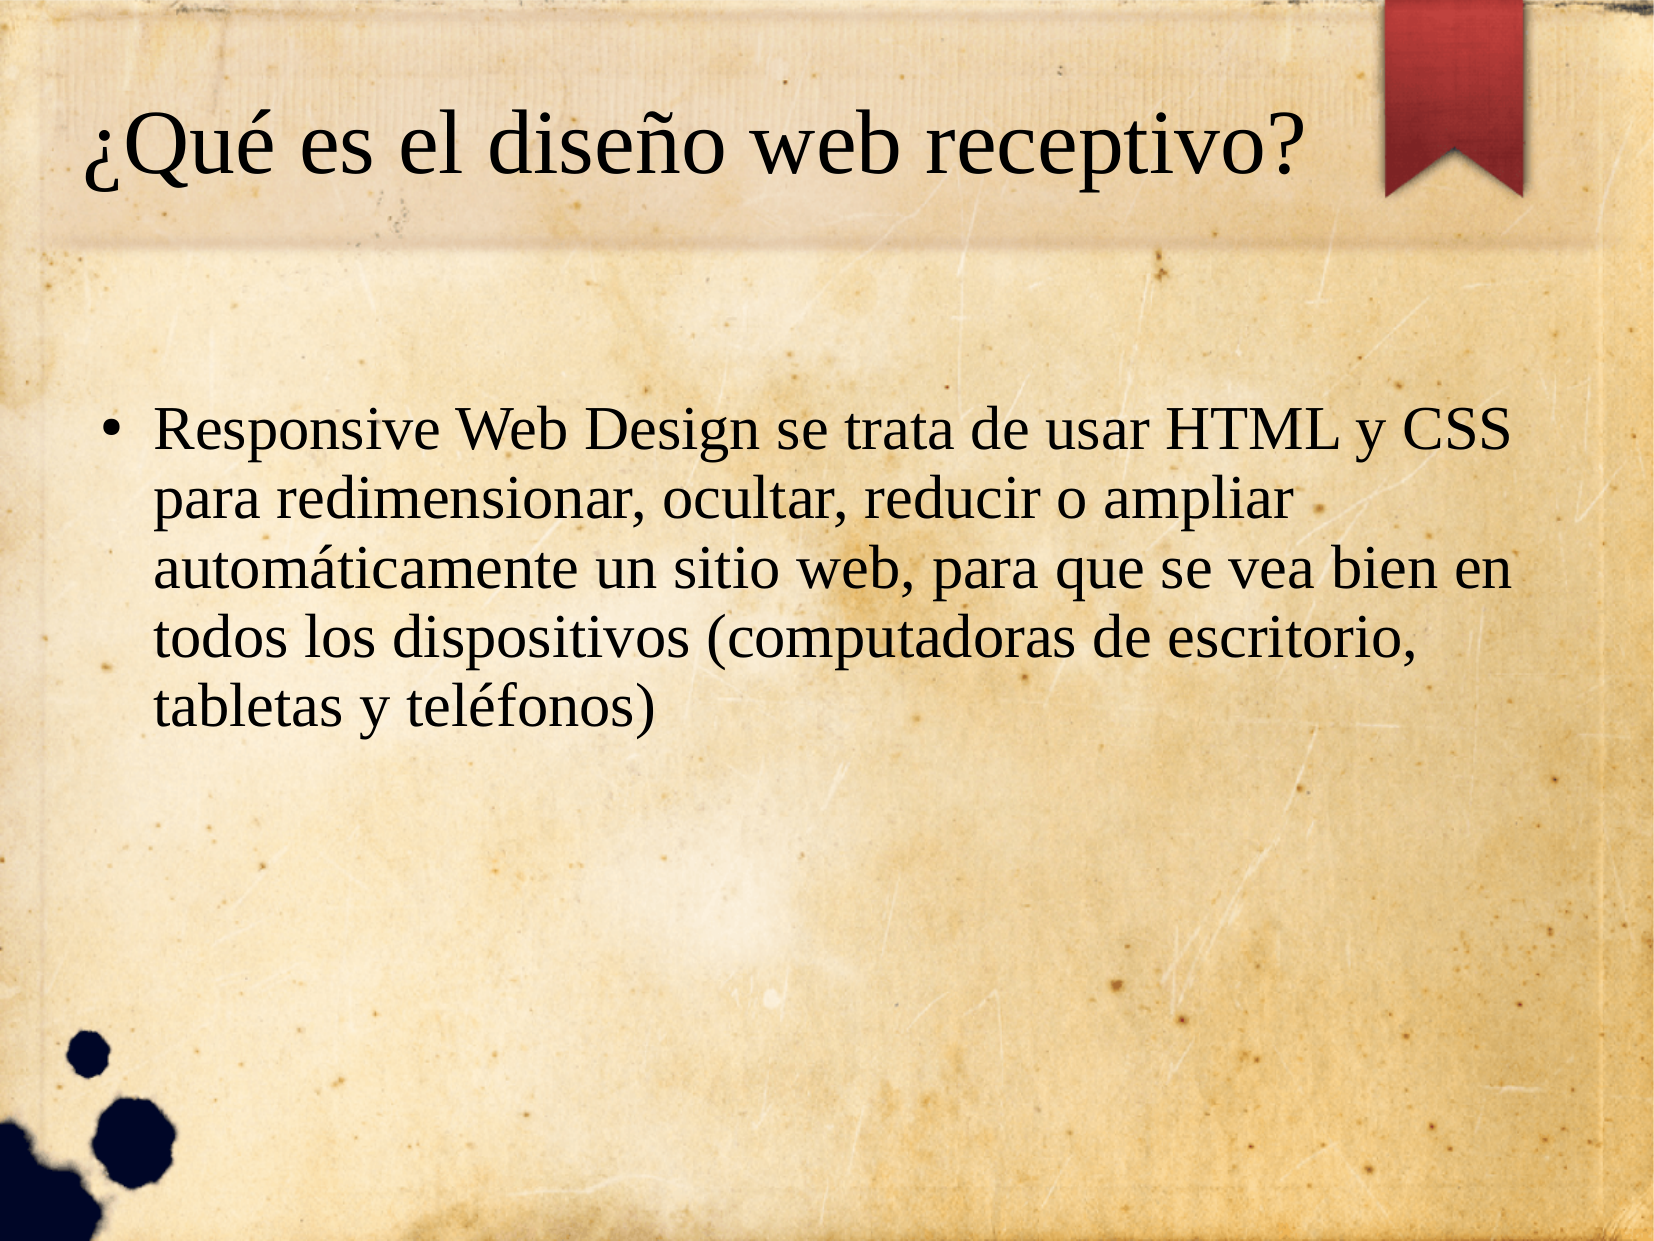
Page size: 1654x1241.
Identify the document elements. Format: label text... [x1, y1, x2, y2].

title ¿Qué es el diseño web receptivo? [82, 49, 1347, 237]
picture [0, 0, 1654, 1241]
list Responsive Web Design se trata de usar HTML y CSS para redimensionar, ocultar, reducir o ampliar automáticamente un sitio web, para que se vea bien en todos los dispositivos (computadoras de escritorio, tabletas y teléfonos) [82, 290, 1538, 1010]
